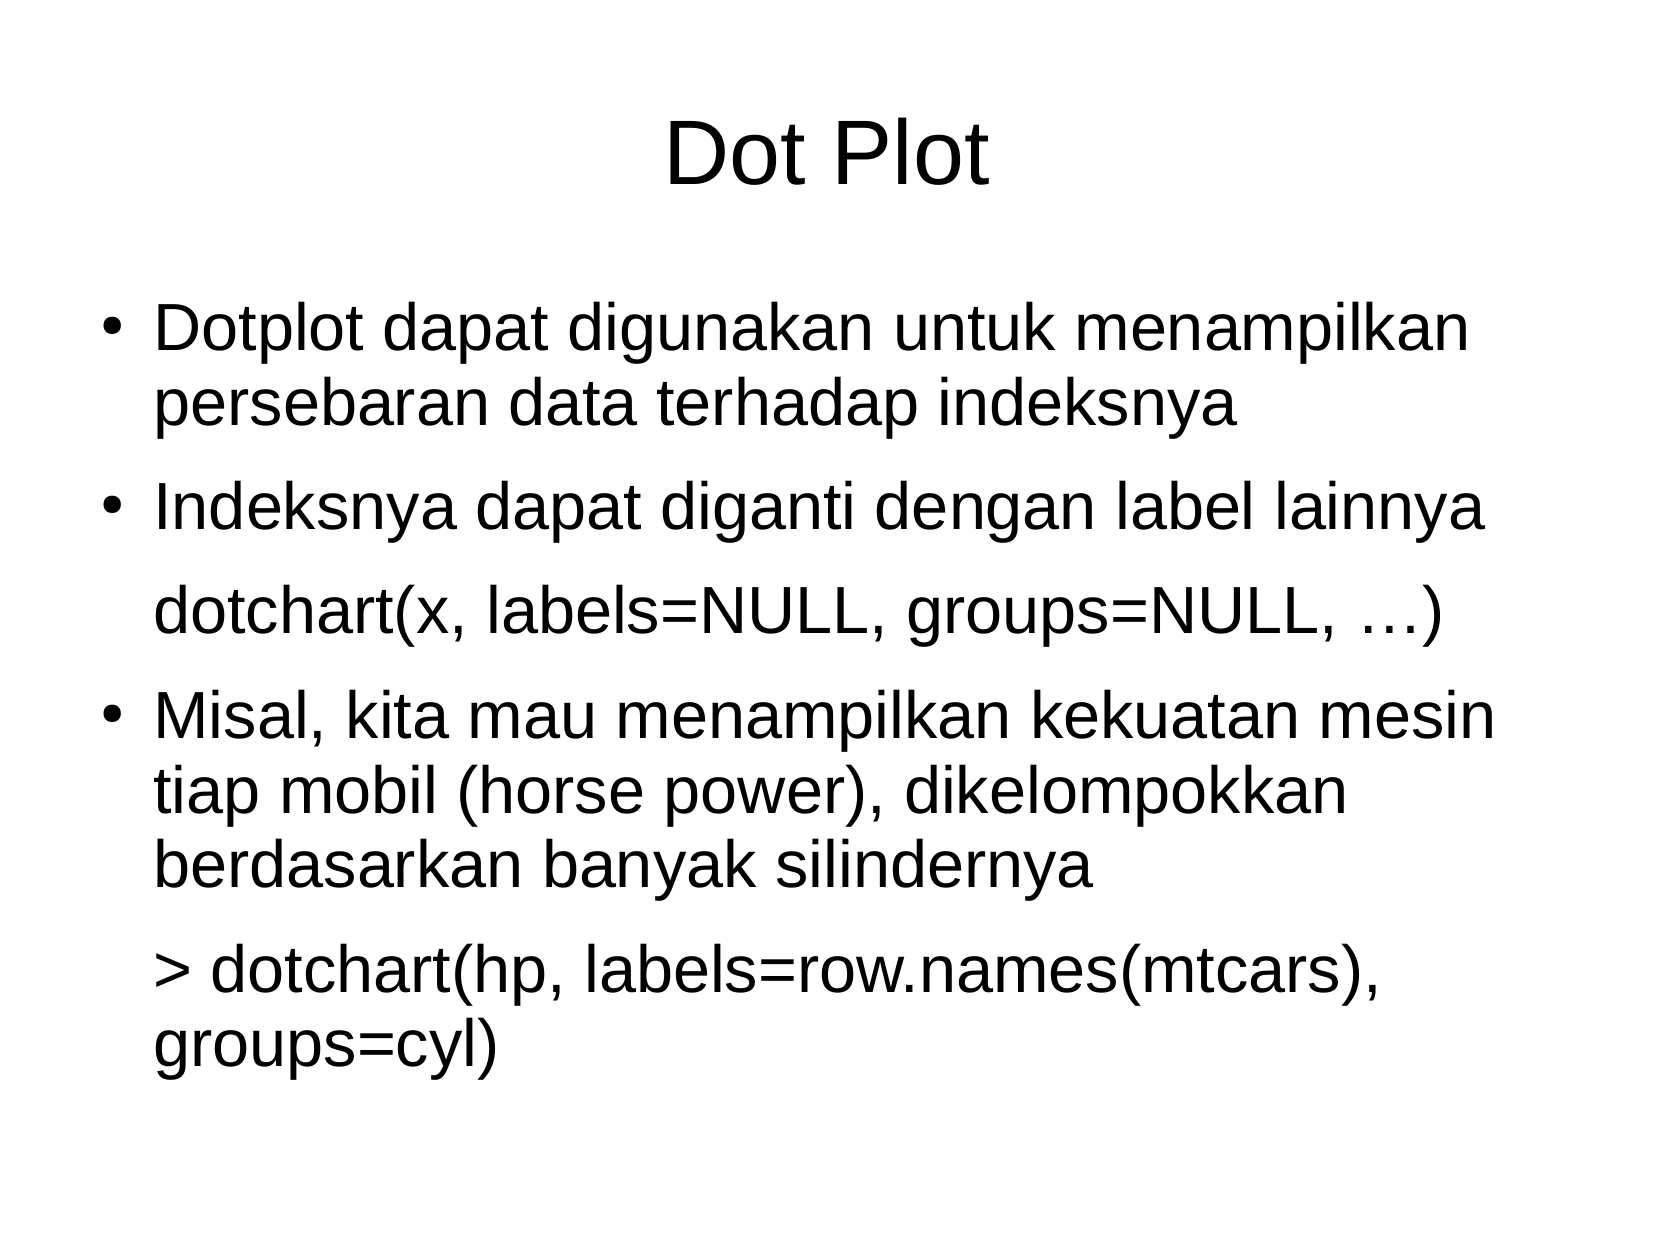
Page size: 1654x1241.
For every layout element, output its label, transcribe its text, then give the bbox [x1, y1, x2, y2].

list Dotplot dapat digunakan untuk menampilkan persebaran data terhadap indeksnya Indeksnya dapat diganti dengan label lainnya dotchart(x, labels=NULL, groups=NULL, …) Misal, kita mau menampilkan kekuatan mesin tiap mobil (horse power), dikelompokkan berdasarkan banyak silindernya > dotchart(hp, labels=row.names(mtcars), groups=cyl) [82, 290, 1571, 1126]
title Dot Plot [82, 49, 1571, 257]
